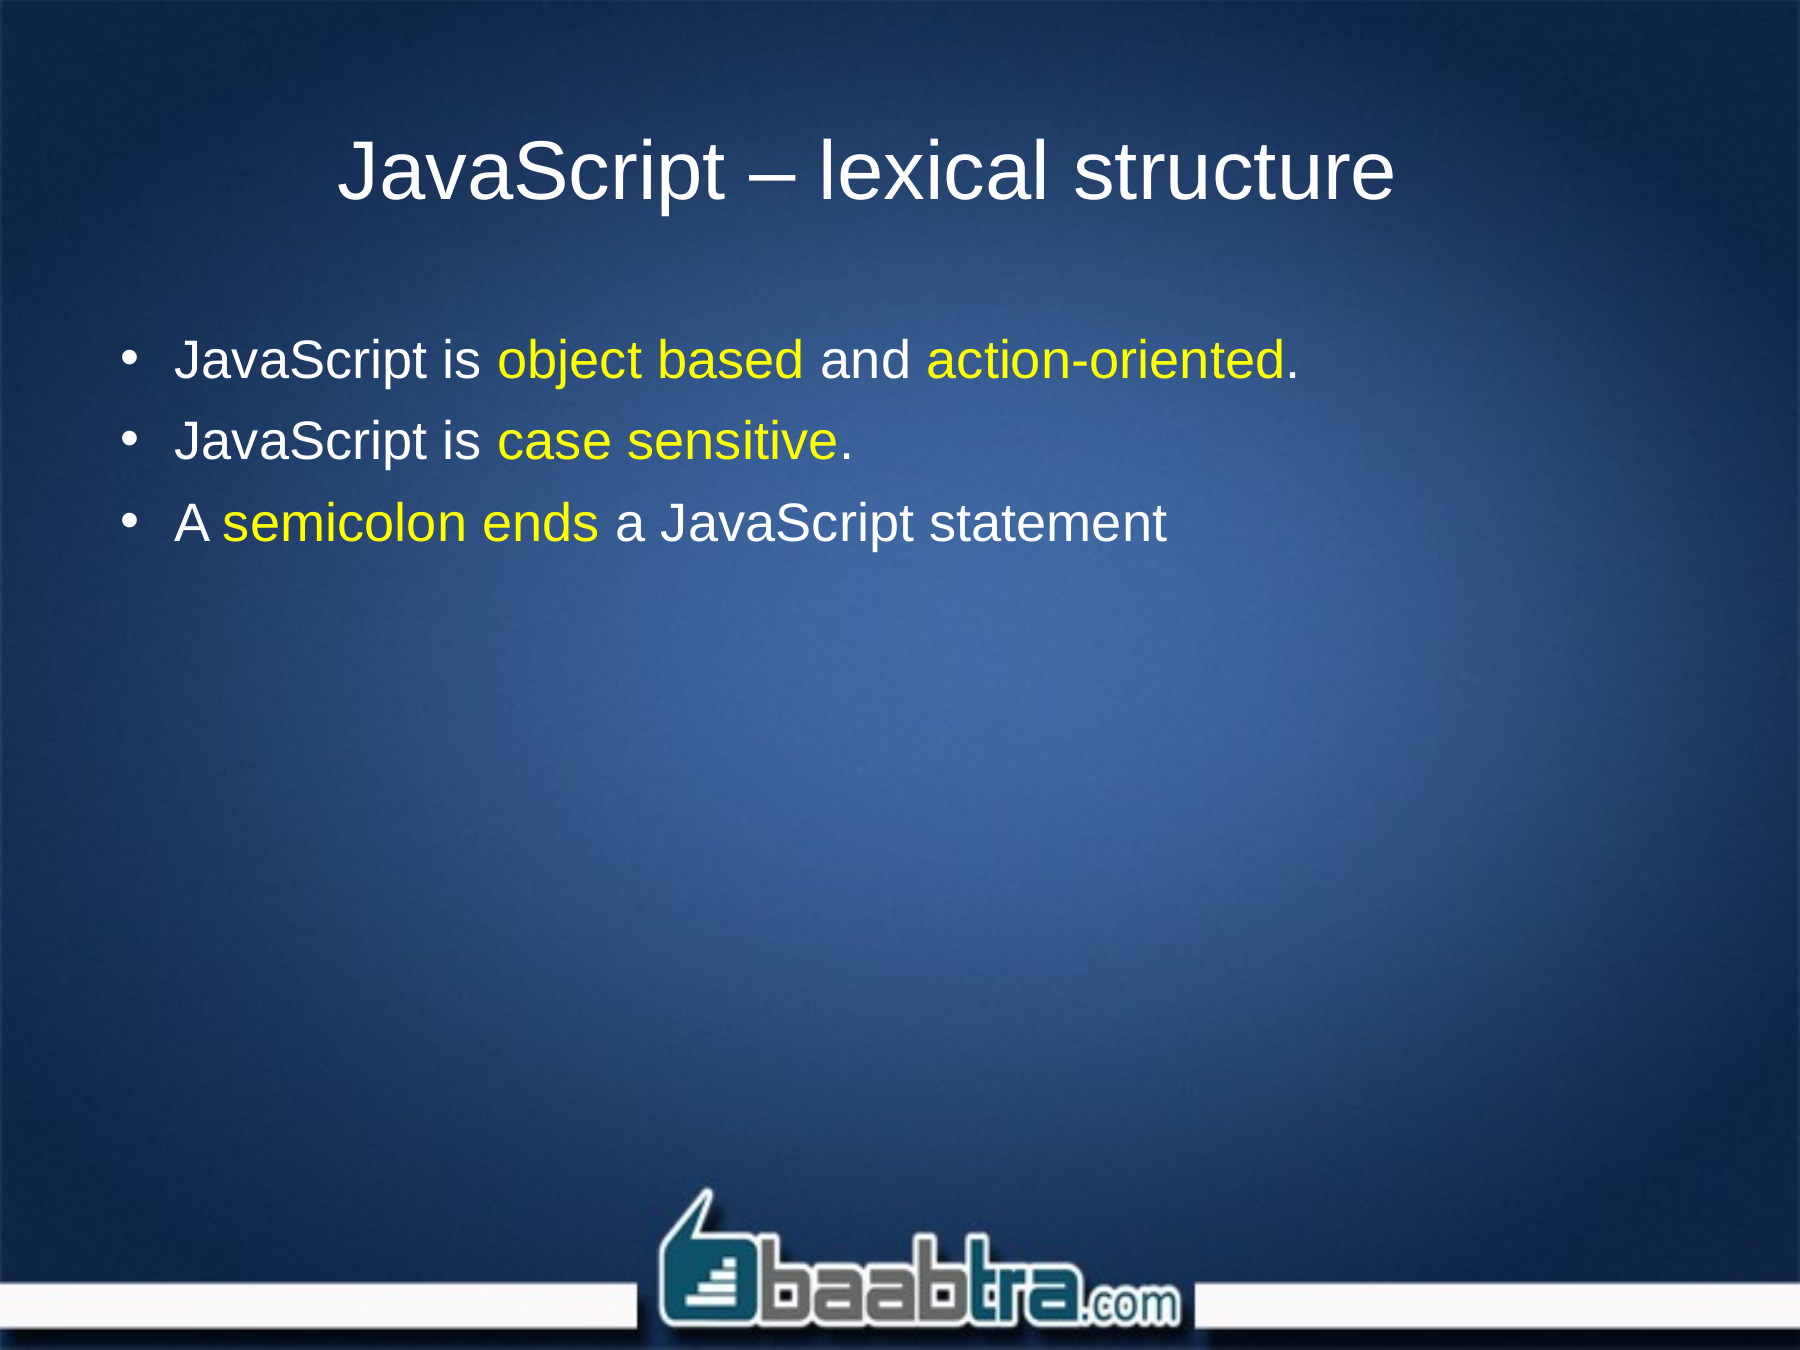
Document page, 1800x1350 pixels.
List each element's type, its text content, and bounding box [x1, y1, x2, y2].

title JavaScript – lexical structure [90, 54, 1710, 279]
text_box JavaScript is object based and action-oriented. JavaScript is case sensitive. A semicolon ends a JavaScript statement [89, 315, 1710, 1206]
picture [0, 0, 1800, 1350]
